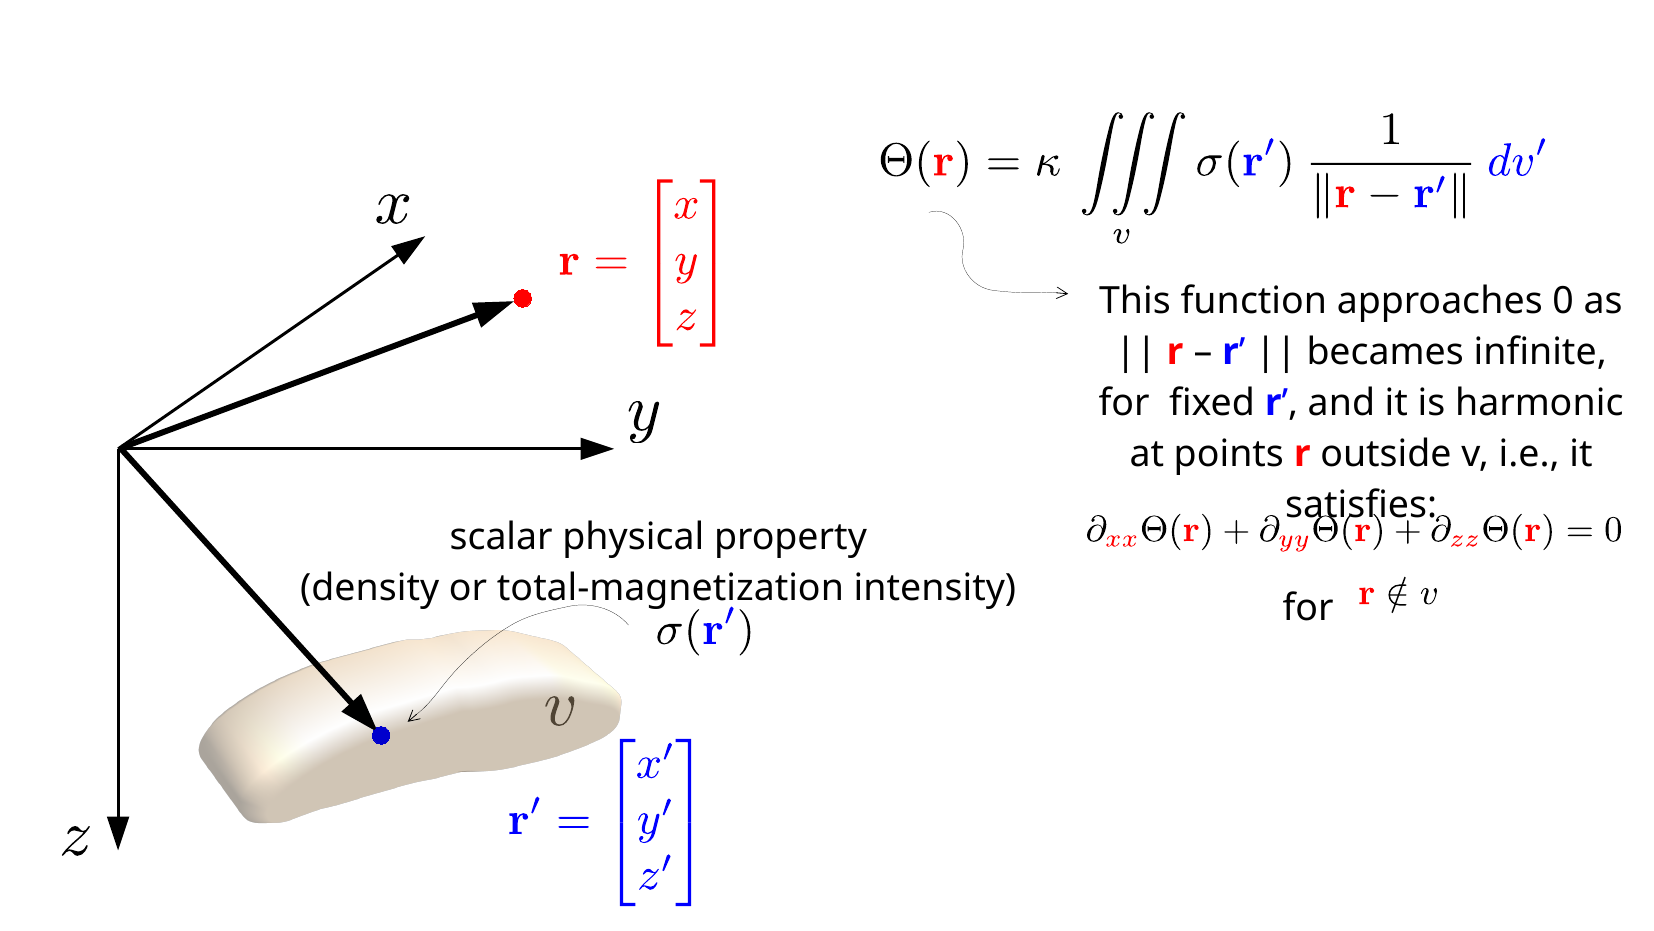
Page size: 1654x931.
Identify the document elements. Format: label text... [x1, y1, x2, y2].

picture [878, 112, 1547, 244]
picture [59, 826, 93, 856]
text_box This function approaches 0 as || r – r’ || becames infinite, for fixed r’, and it is harmonic at points r outside v, i.e., it satisfies: [1080, 265, 1642, 373]
text_box for [1267, 572, 1357, 629]
picture [505, 737, 709, 908]
picture [374, 194, 413, 224]
picture [556, 177, 733, 349]
picture [1085, 513, 1623, 552]
text_box scalar physical property (density or total-magnetization intensity) [283, 502, 1034, 683]
picture [626, 401, 662, 443]
text_box [372, 726, 390, 745]
text_box [513, 289, 532, 308]
picture [1357, 575, 1441, 615]
